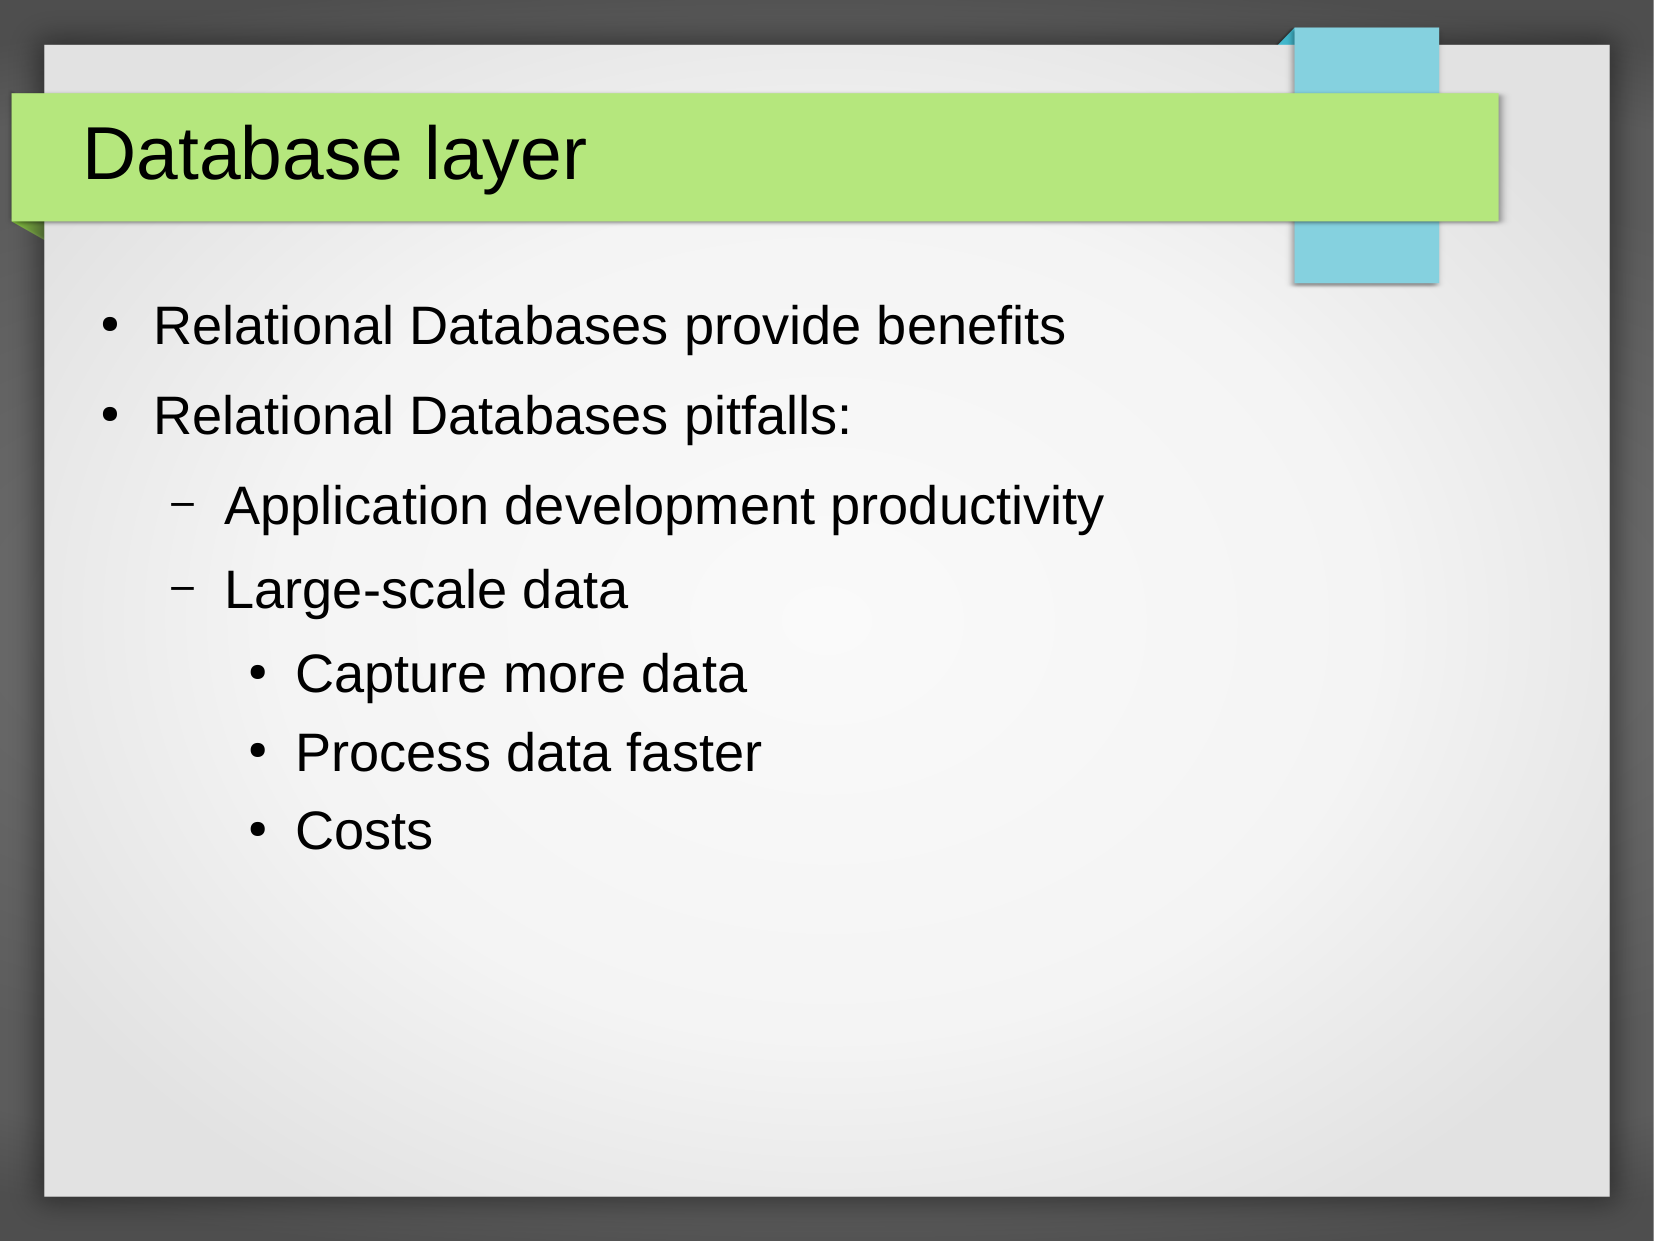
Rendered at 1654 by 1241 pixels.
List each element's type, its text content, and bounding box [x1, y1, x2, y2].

picture [0, 0, 1654, 1241]
list Relational Databases provide benefits Relational Databases pitfalls: Application development productivity Large-scale data Capture more data Process data faster Costs [82, 295, 1571, 1099]
title Database layer [82, 94, 1264, 213]
